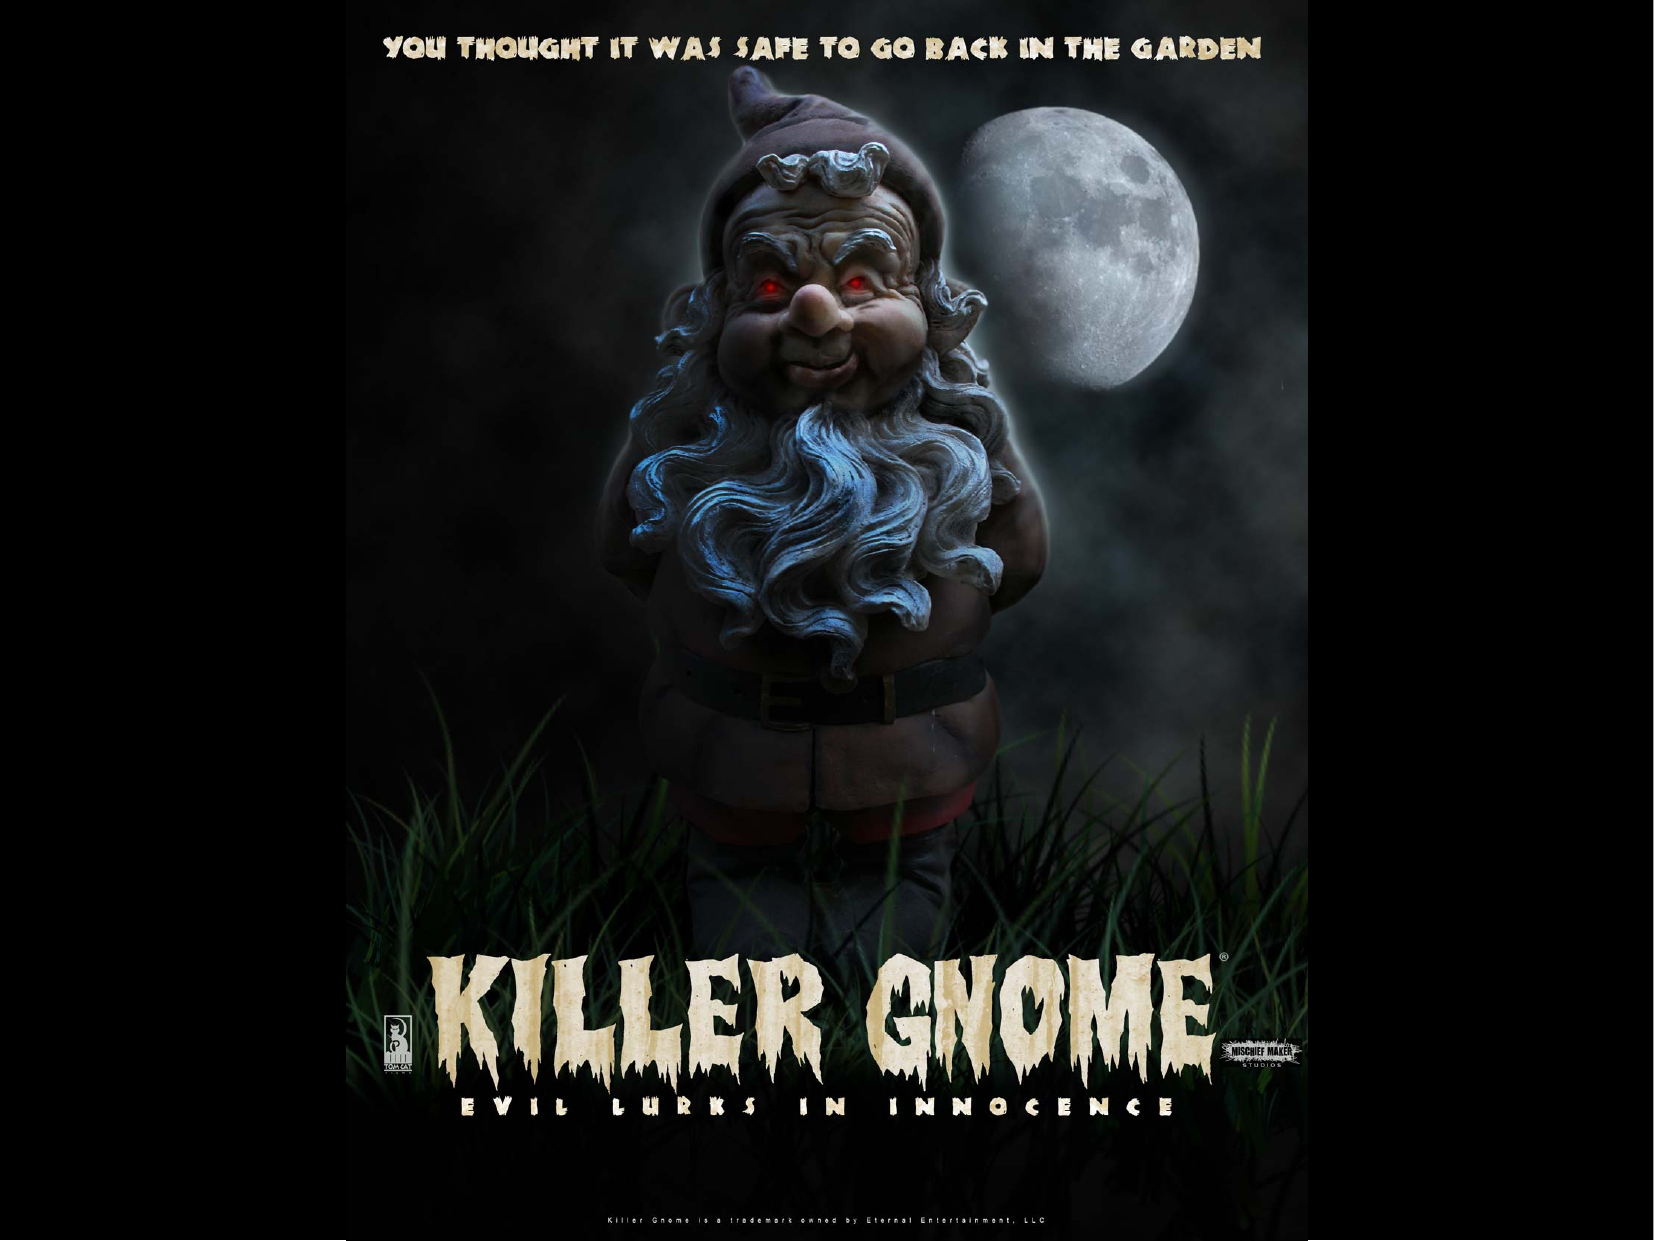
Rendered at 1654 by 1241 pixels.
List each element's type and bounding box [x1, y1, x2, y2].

picture [346, 0, 1308, 1241]
